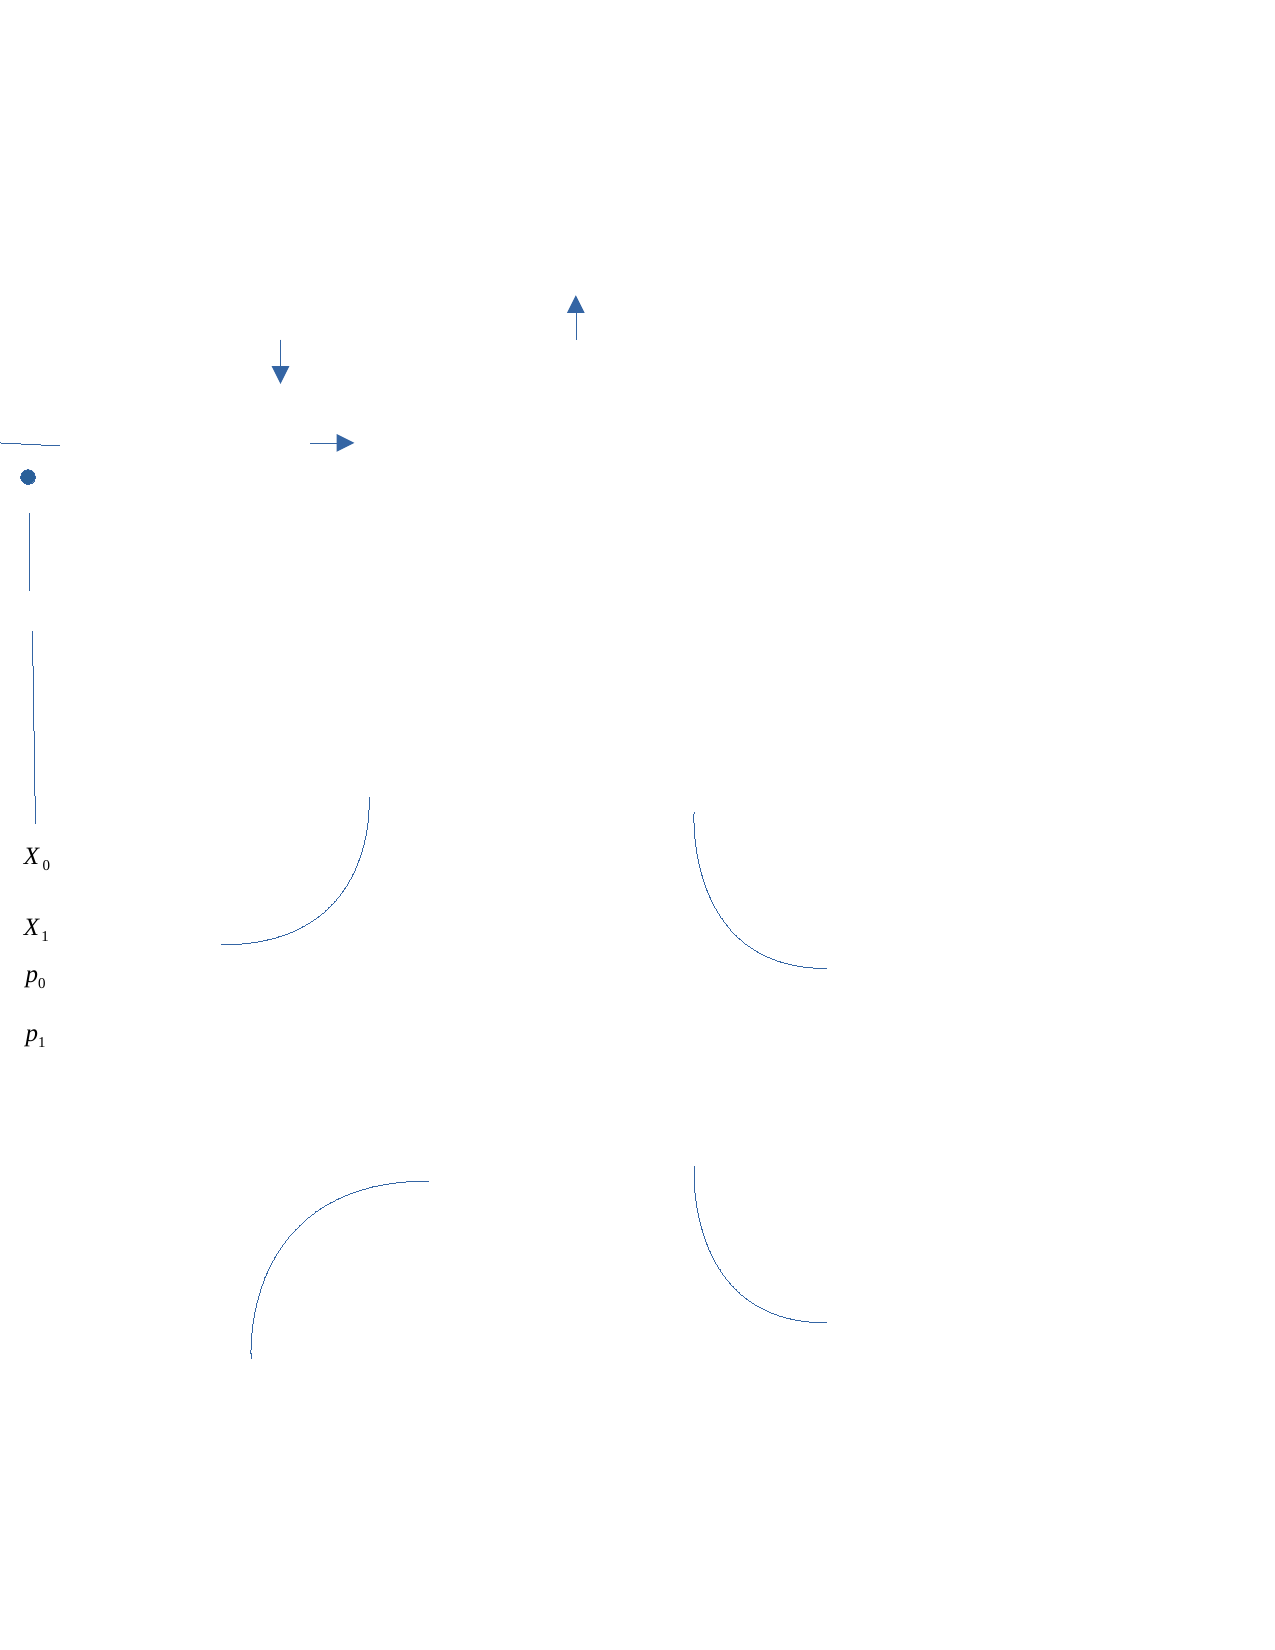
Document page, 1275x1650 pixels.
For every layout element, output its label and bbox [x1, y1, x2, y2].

chart [16, 842, 56, 874]
text_box [20, 469, 36, 485]
chart [16, 960, 52, 992]
chart [16, 913, 56, 945]
chart [16, 1019, 52, 1051]
